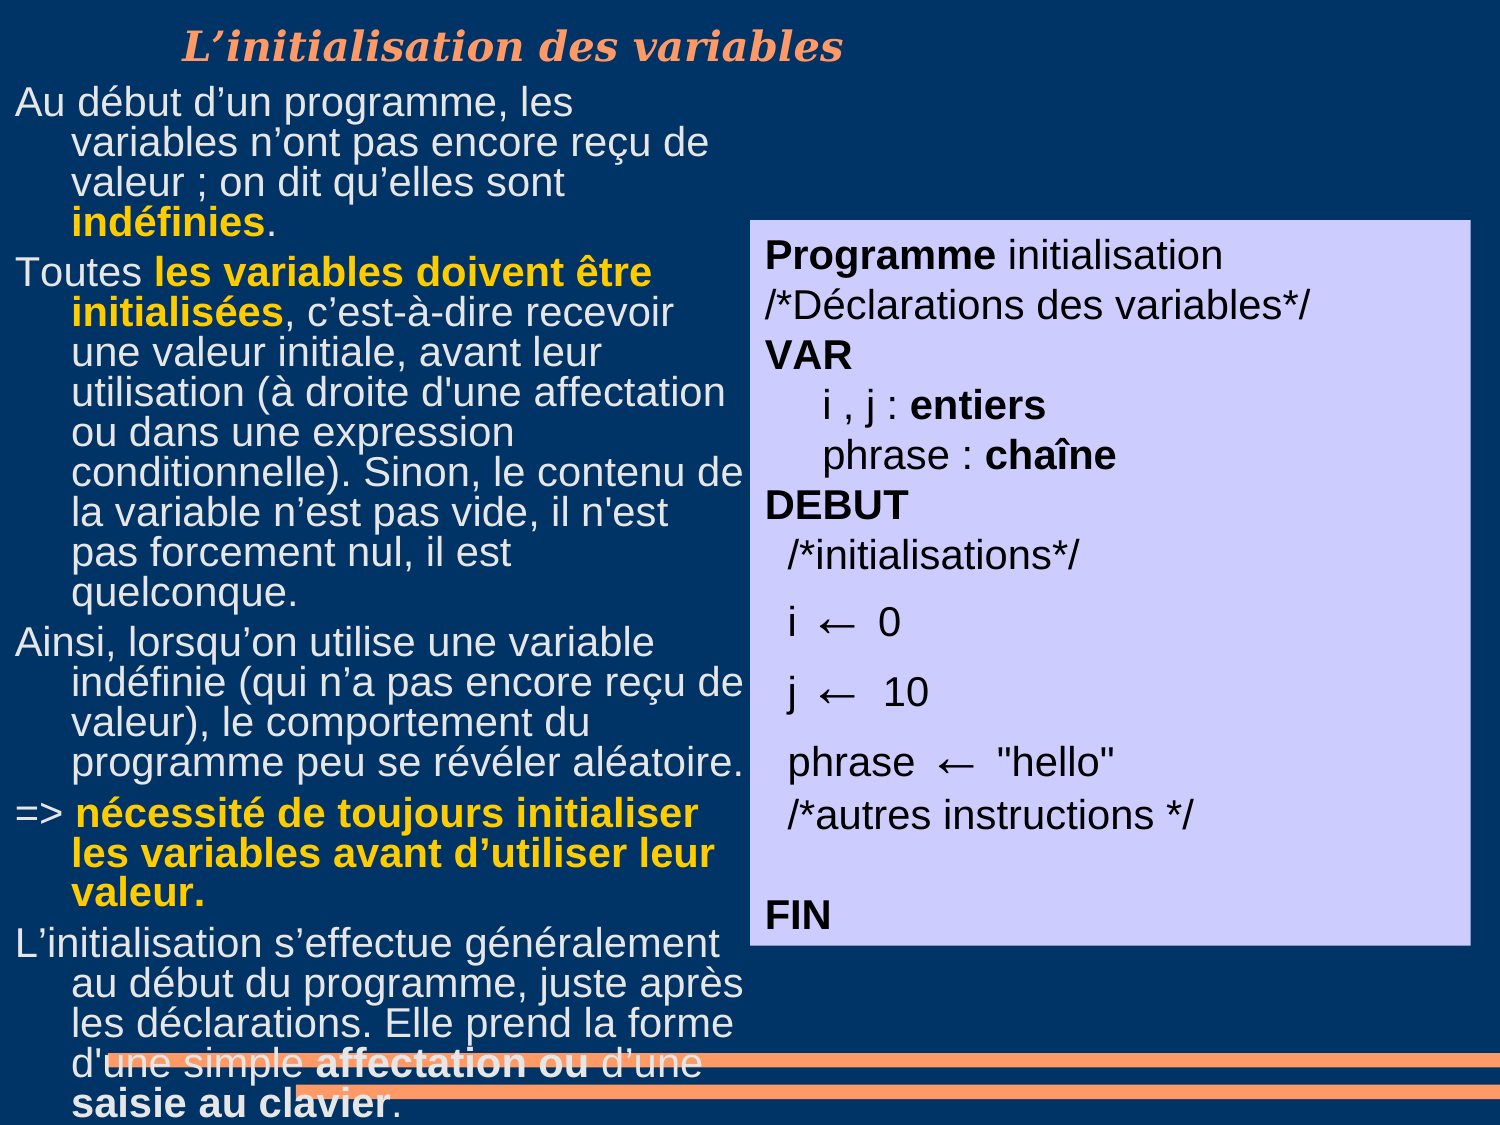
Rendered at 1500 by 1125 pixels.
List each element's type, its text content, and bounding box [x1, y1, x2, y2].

text_box Programme initialisation /*Déclarations des variables*/ VAR i , j : entiers phrase : chaîne DEBUT /*initialisations*/ i ← 0 j ← 10 phrase ← "hello" /*autres instructions */ FIN [750, 220, 1471, 946]
list Au début d’un programme, les variables n’ont pas encore reçu de valeur ; on dit qu’elles sont indéfinies. Toutes les variables doivent être initialisées, c’est-à-dire recevoir une valeur initiale, avant leur utilisation (à droite d'une affectation ou dans une expression conditionnelle). Sinon, le contenu de la variable n’est pas vide, il n'est pas forcement nul, il est quelconque. Ainsi, lorsqu’on utilise une variable indéfinie (qui n’a pas encore reçu de valeur), le comportement du programme peu se révéler aléatoire. => nécessité de toujours initialiser les variables avant d’utiliser leur valeur. L’initialisation s’effectue généralement au début du programme, juste après les déclarations. Elle prend la forme d'une simple affectation ou d’une saisie au clavier. [0, 76, 762, 975]
title L’initialisation des variables [147, 0, 1423, 91]
